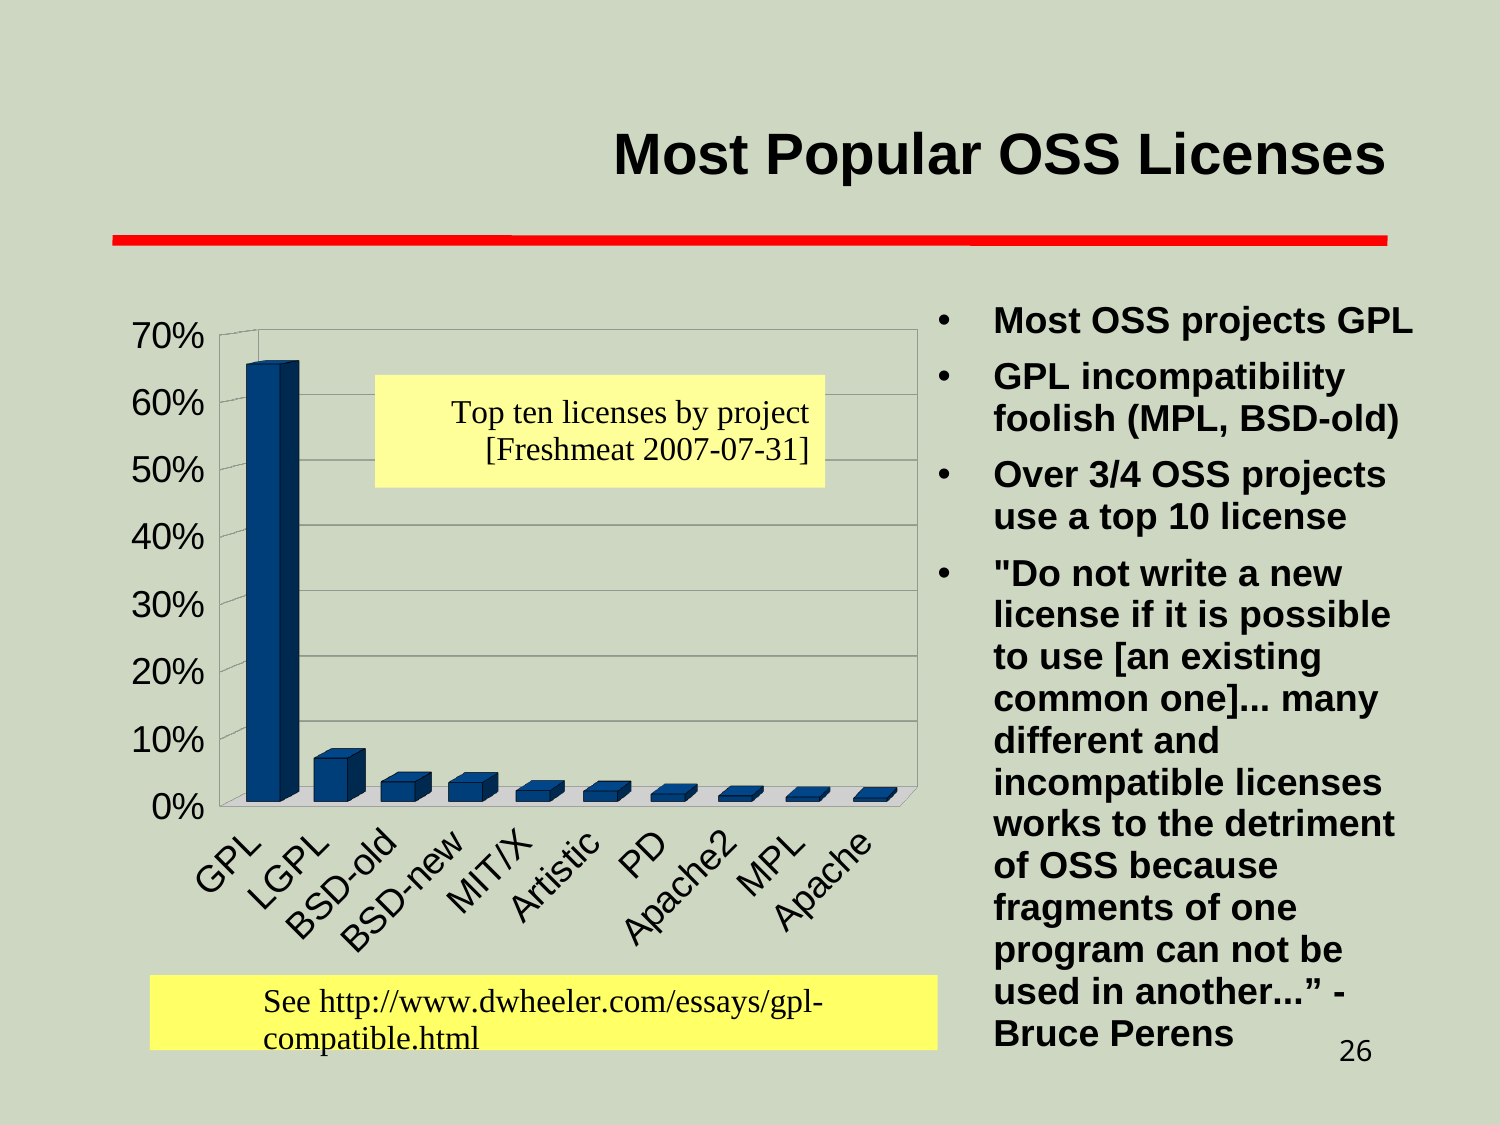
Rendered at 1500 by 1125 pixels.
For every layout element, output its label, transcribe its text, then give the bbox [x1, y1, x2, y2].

list Most OSS projects GPL GPL incompatibility foolish (MPL, BSD-old) Over 3/4 OSS projects use a top 10 license "Do not write a new license if it is possible to use [an existing common one]... many different and incompatible licenses works to the detriment of OSS because fragments of one program can not be used in another...” - Bruce Perens [937, 299, 1425, 1084]
title Most Popular OSS Licenses [337, 85, 1388, 224]
chart [111, 299, 937, 976]
text_box See http://www.dwheeler.com/essays/gpl-compatible.html [149, 975, 938, 1051]
text_box Top ten licenses by project [Freshmeat 2007-07-31] [375, 374, 826, 488]
